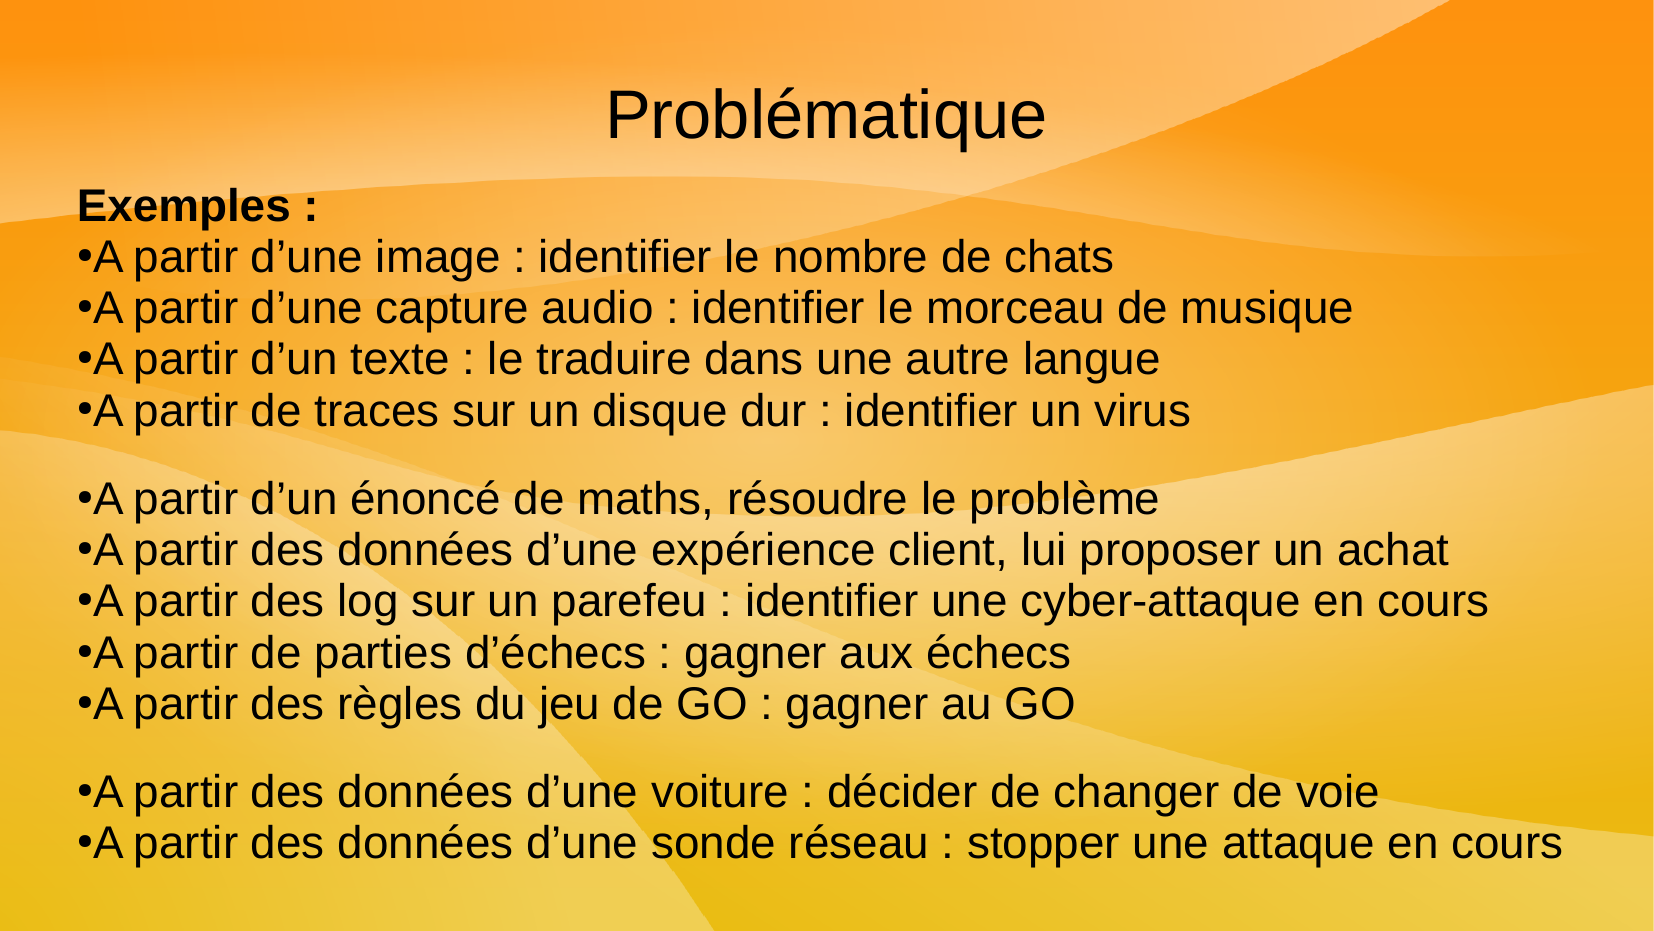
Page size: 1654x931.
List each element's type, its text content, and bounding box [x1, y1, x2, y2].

picture [0, 0, 1654, 931]
subtitle Exemples : A partir d’une image : identifier le nombre de chats A partir d’une capture audio : identifier le morceau de musique A partir d’un texte : le traduire dans une autre langue A partir de traces sur un disque dur : identifier un virus A partir d’un énoncé de maths, résoudre le problème A partir des données d’une expérience client, lui proposer un achat A partir des log sur un parefeu : identifier une cyber-attaque en cours A partir de parties d’échecs : gagner aux échecs A partir des règles du jeu de GO : gagner au GO A partir des données d’une voiture : décider de changer de voie A partir des données d’une sonde réseau : stopper une attaque en cours [76, 179, 1565, 920]
title Problématique [82, 37, 1571, 193]
